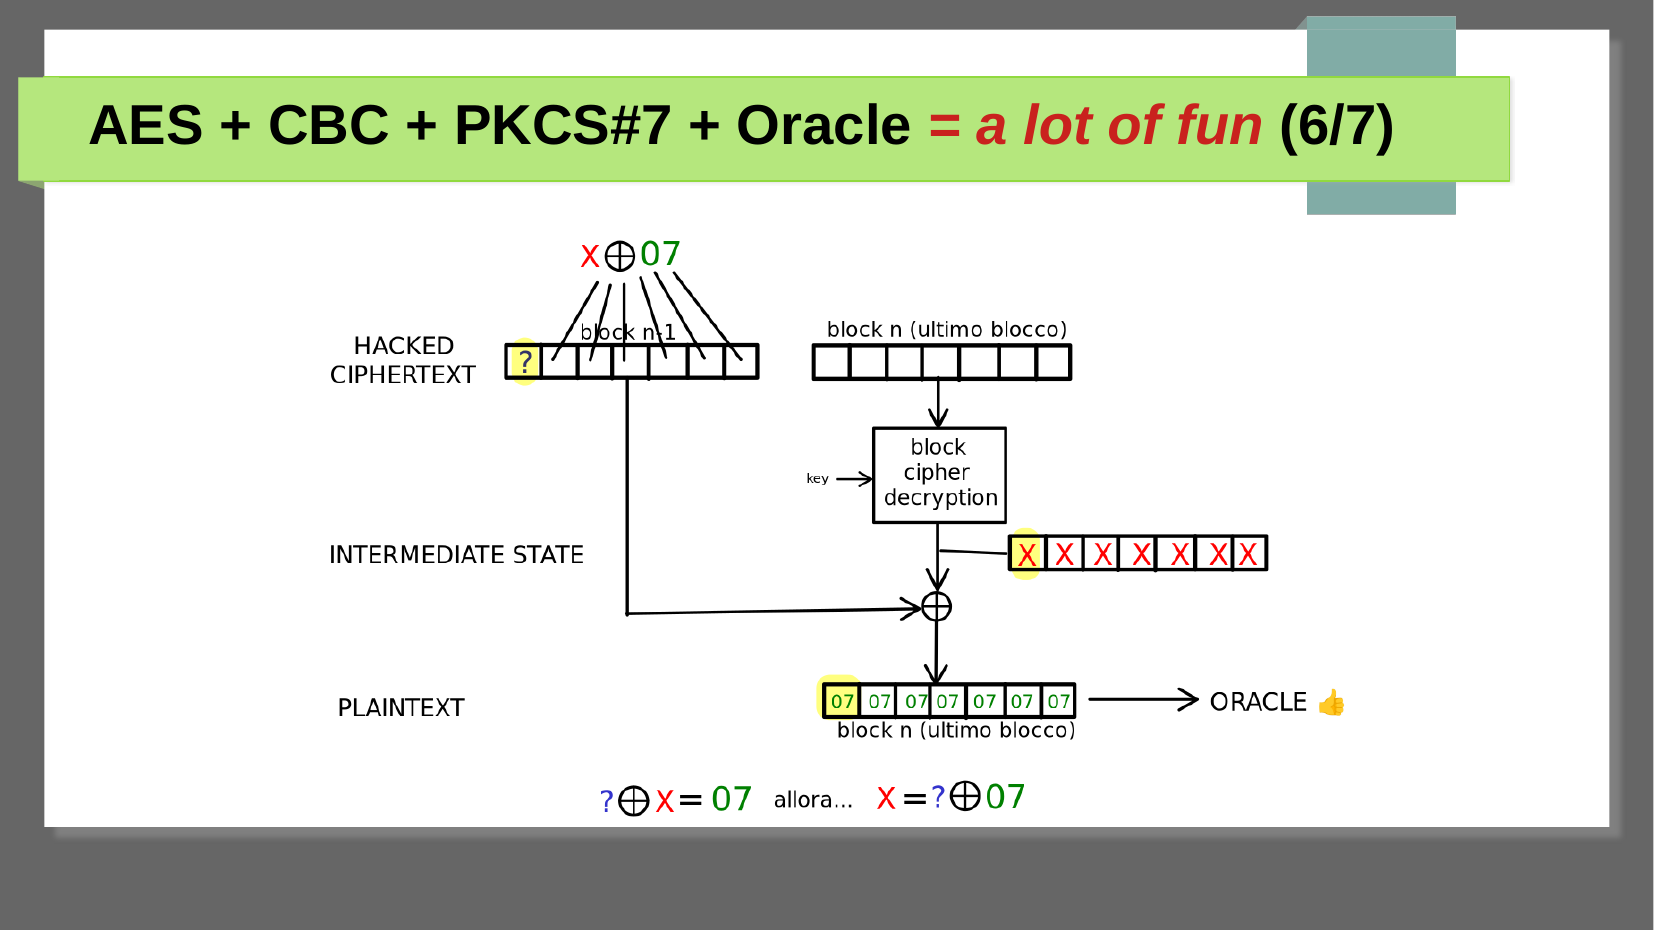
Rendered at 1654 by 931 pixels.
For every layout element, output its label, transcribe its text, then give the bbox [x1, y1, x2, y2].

title AES + CBC + PKCS#7 + Oracle = a lot of fun (6/7) [88, 73, 1506, 178]
picture [311, 221, 1362, 826]
